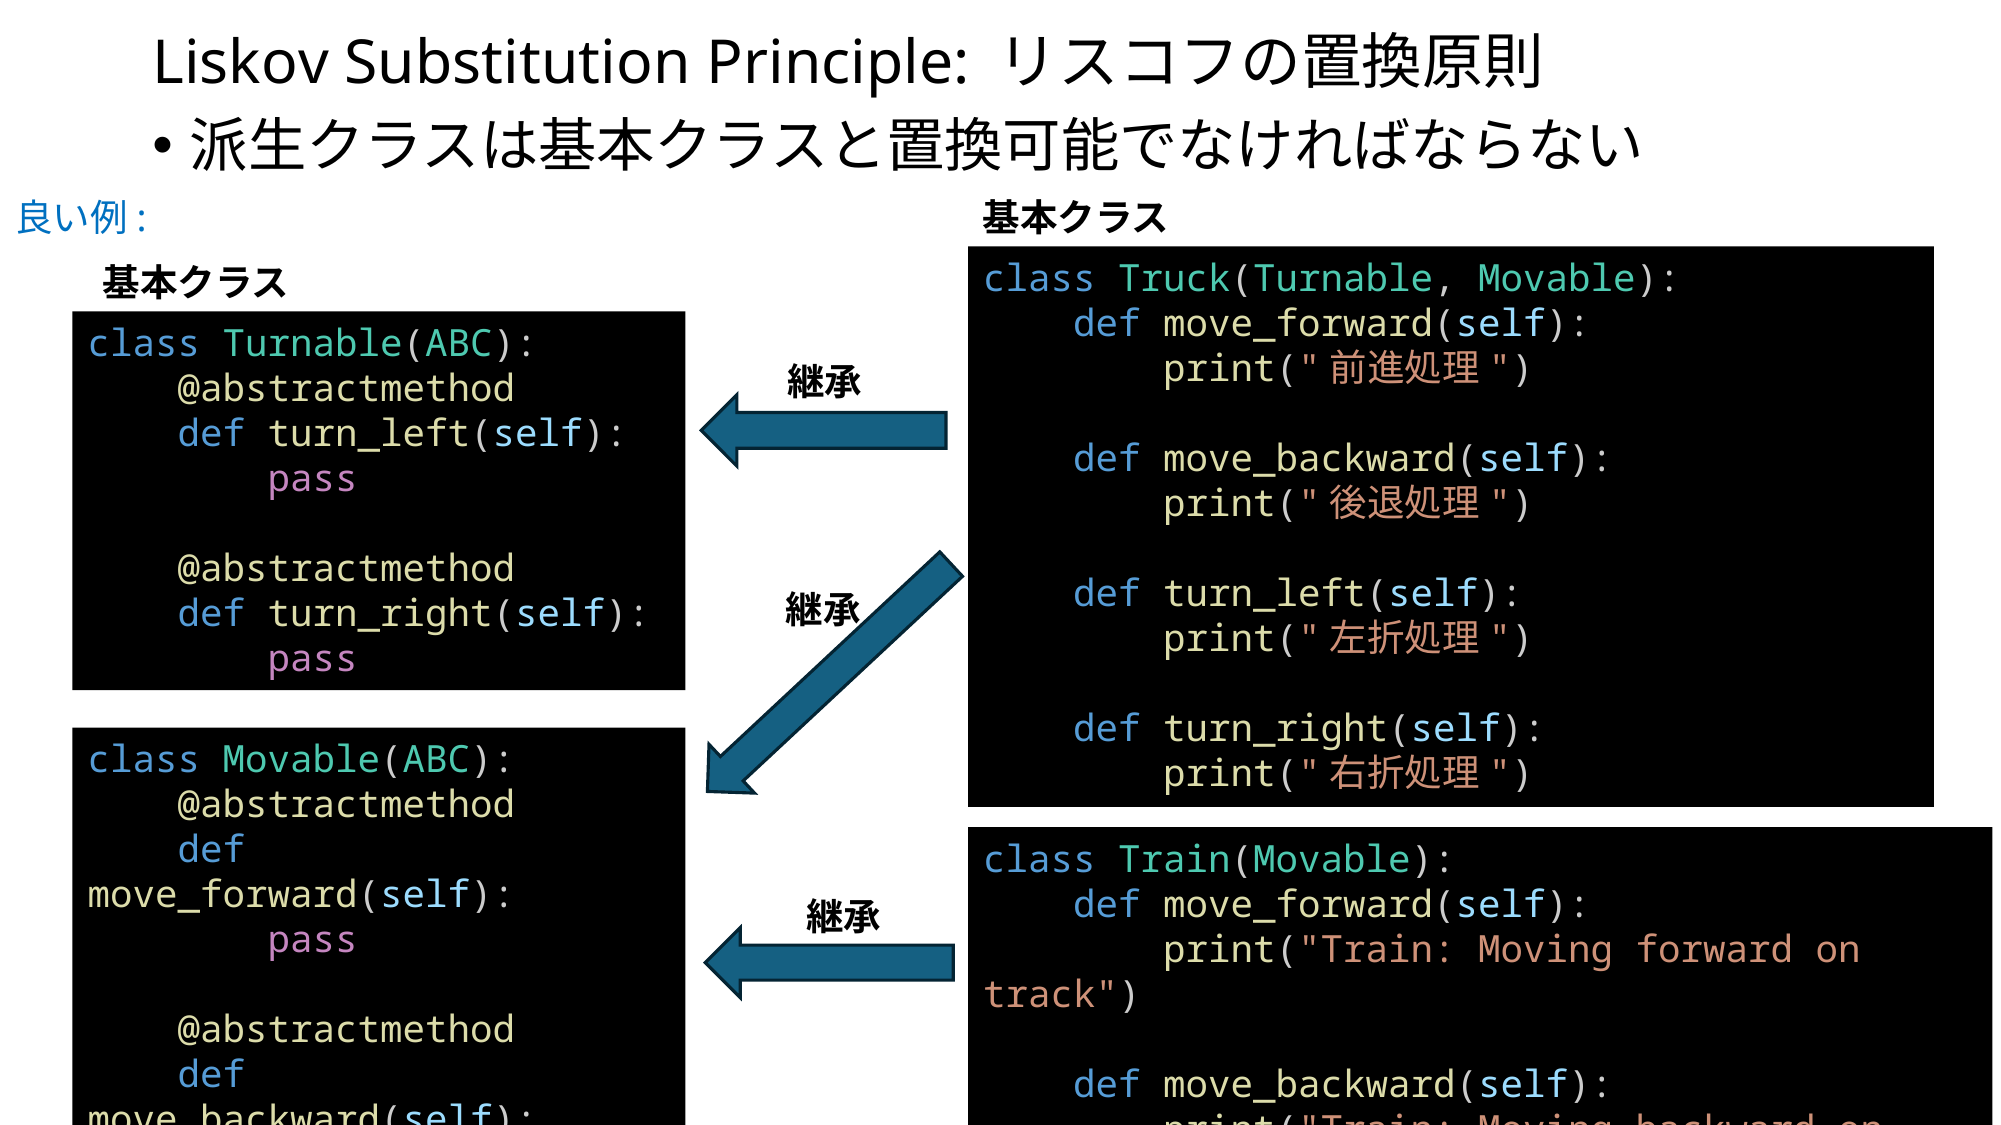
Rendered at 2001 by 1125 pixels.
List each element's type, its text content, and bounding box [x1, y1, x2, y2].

text_box [705, 927, 954, 998]
text_box 継承 [770, 578, 887, 639]
text_box 基本クラス [967, 186, 1266, 247]
text_box class Train(Movable): def move_forward(self): print("Train: Moving forward on track") def move_backward(self): print("Train: Moving backward on track") [968, 827, 1993, 1116]
text_box class Movable(ABC): @abstractmethod def move_forward(self): pass @abstractmethod def move_backward(self): pass [72, 727, 686, 1107]
text_box Liskov Substitution Principle: リスコフの置換原則 [137, 1, 1863, 109]
text_box [707, 551, 963, 794]
text_box class Truck(Turnable, Movable): def move_forward(self): print("前進処理") def move_backward(self): print("後退処理") def turn_left(self): print("左折処理") def turn_right(self): print("右折処理") [968, 246, 1934, 807]
text_box 良い例: [0, 186, 177, 247]
text_box class Turnable(ABC): @abstractmethod def turn_left(self): pass @abstractmethod def turn_right(self): pass [72, 311, 686, 691]
text_box [701, 394, 946, 467]
text_box 継承 [772, 350, 889, 411]
text_box 継承 [791, 884, 908, 946]
text_box 派生クラスは基本クラスと置換可能でなければならない [137, 109, 1863, 196]
text_box 基本クラス [87, 251, 386, 312]
